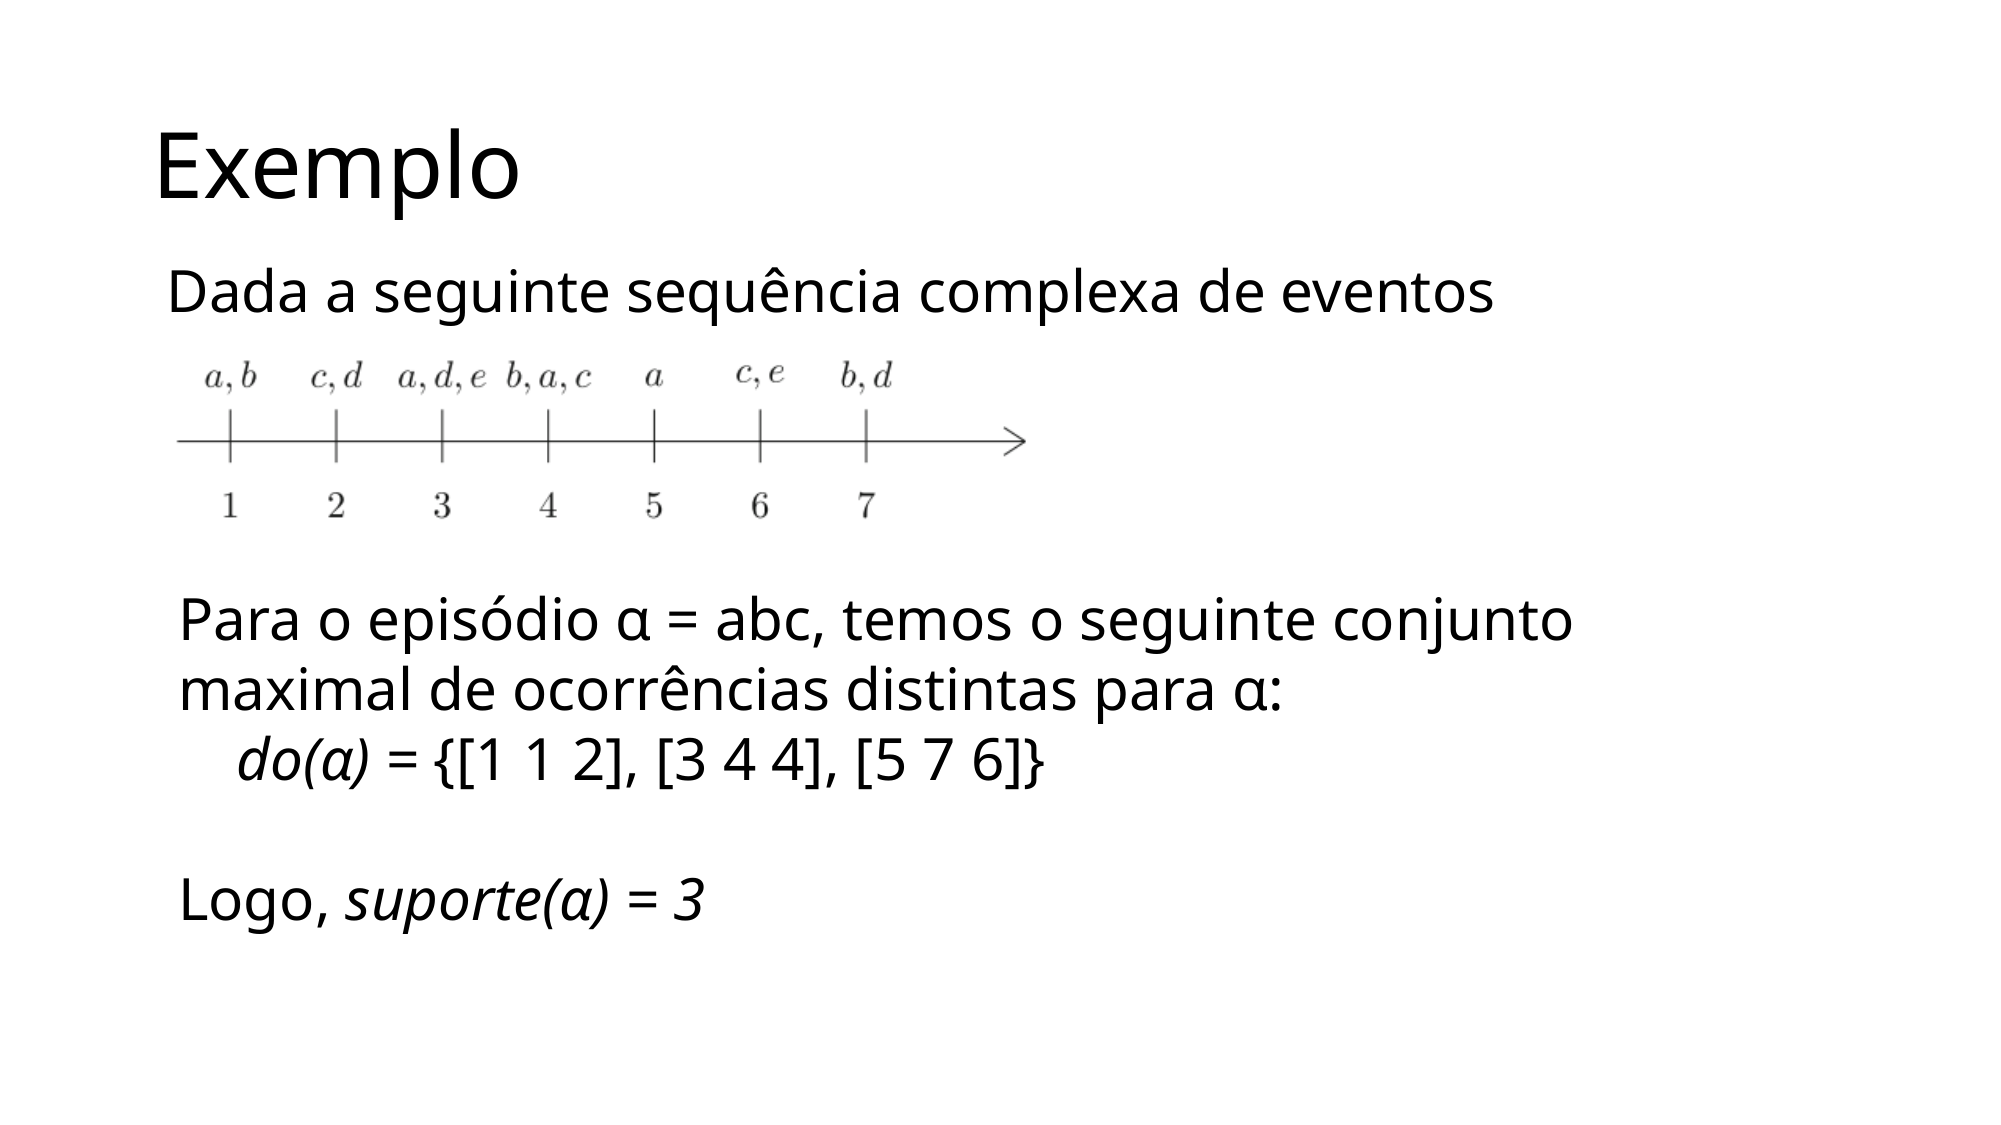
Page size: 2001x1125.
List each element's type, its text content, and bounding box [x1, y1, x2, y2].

picture [163, 333, 1040, 538]
title Exemplo [137, 59, 1863, 278]
text_box Para o episódio α = abc, temos o seguinte conjunto maximal de ocorrências distintas para α: do(α) = {[1 1 2], [3 4 4], [5 7 6]} Logo, suporte(α) = 3 [163, 575, 1692, 1015]
text_box Dada a seguinte sequência complexa de eventos [151, 246, 1561, 333]
